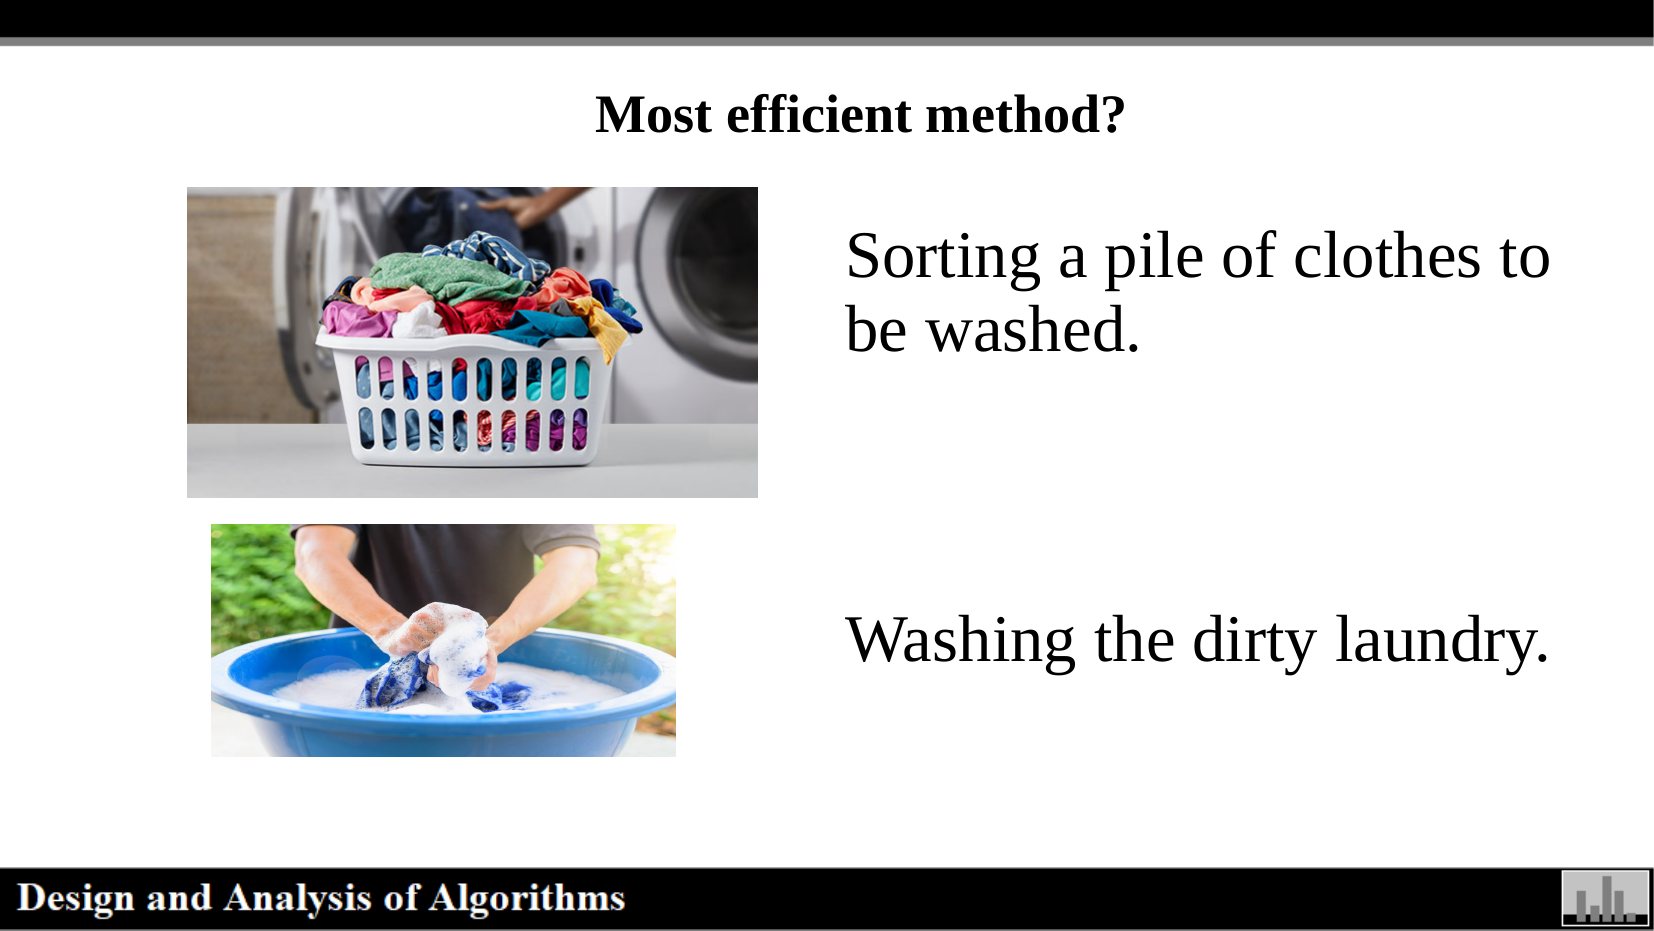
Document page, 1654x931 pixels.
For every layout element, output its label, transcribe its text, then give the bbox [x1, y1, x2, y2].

list Sorting a pile of clothes to be washed. Washing the dirty laundry. [845, 217, 1572, 758]
list [82, 217, 809, 758]
title Most efficient method? [82, 37, 1571, 193]
picture [0, 0, 1654, 931]
